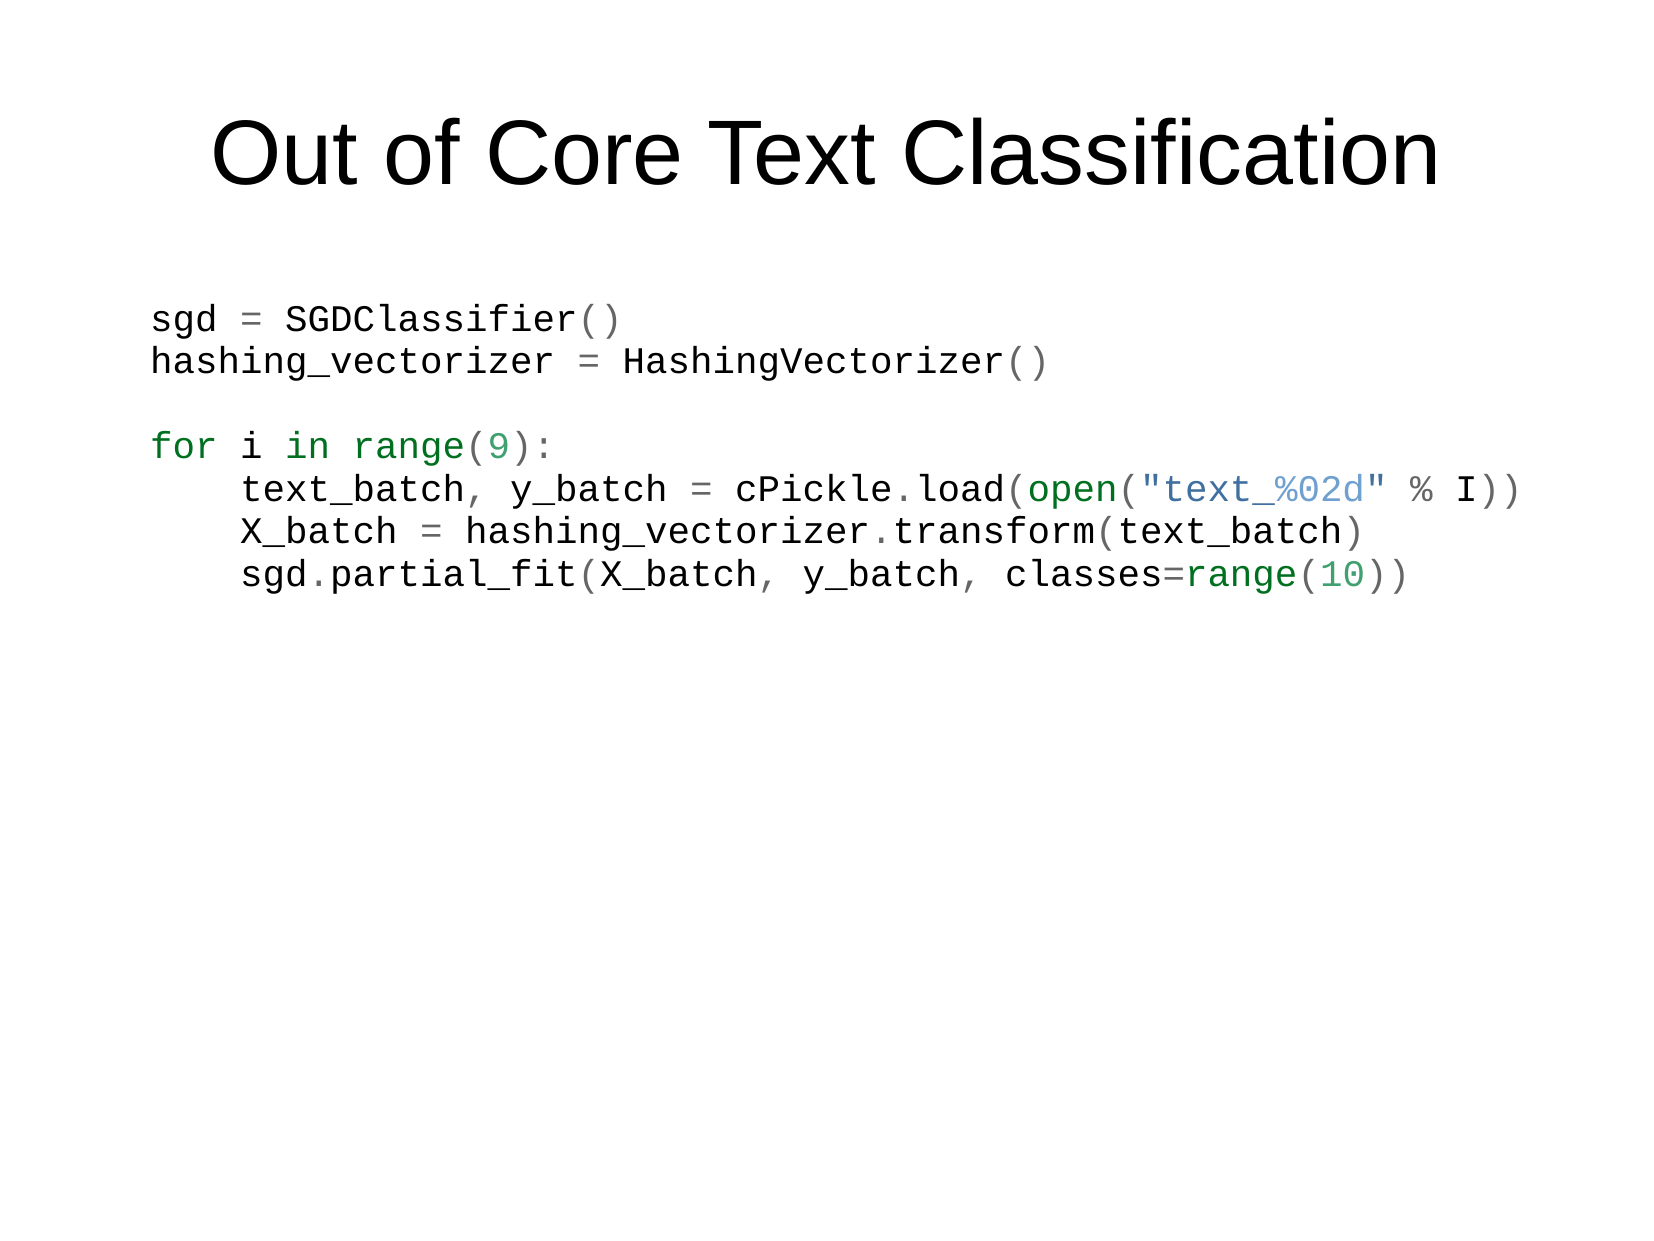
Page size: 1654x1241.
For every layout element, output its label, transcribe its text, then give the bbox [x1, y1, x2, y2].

title Out of Core Text Classification [82, 49, 1571, 257]
text_box sgd = SGDClassifier() hashing_vectorizer = HashingVectorizer() for i in range(9): text_batch, y_batch = cPickle.load(open("text_%02d" % I)) X_batch = hashing_vectorizer.transform(text_batch) sgd.partial_fit(X_batch, y_batch, classes=range(10)) [150, 300, 1582, 620]
